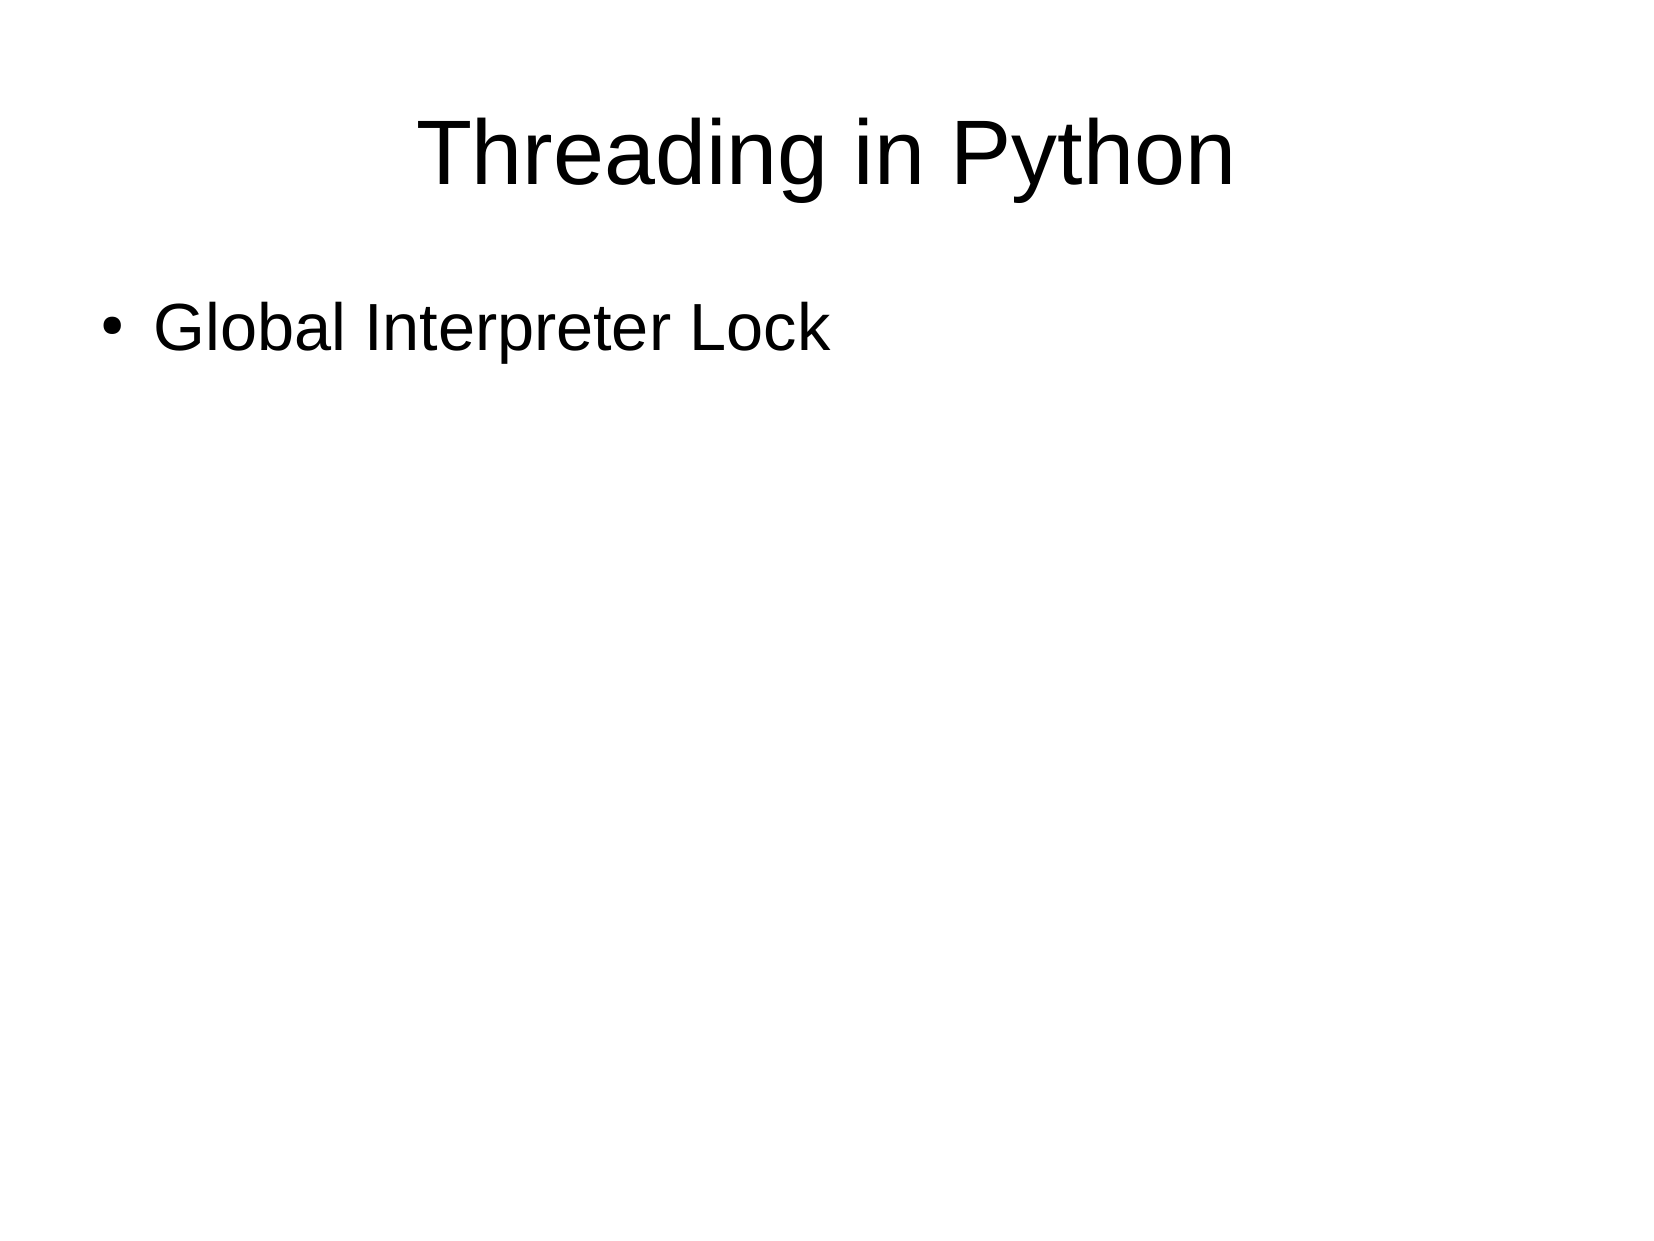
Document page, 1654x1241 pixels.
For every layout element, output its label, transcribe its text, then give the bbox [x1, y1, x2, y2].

list Global Interpreter Lock [82, 290, 1571, 1010]
title Threading in Python [82, 49, 1571, 257]
